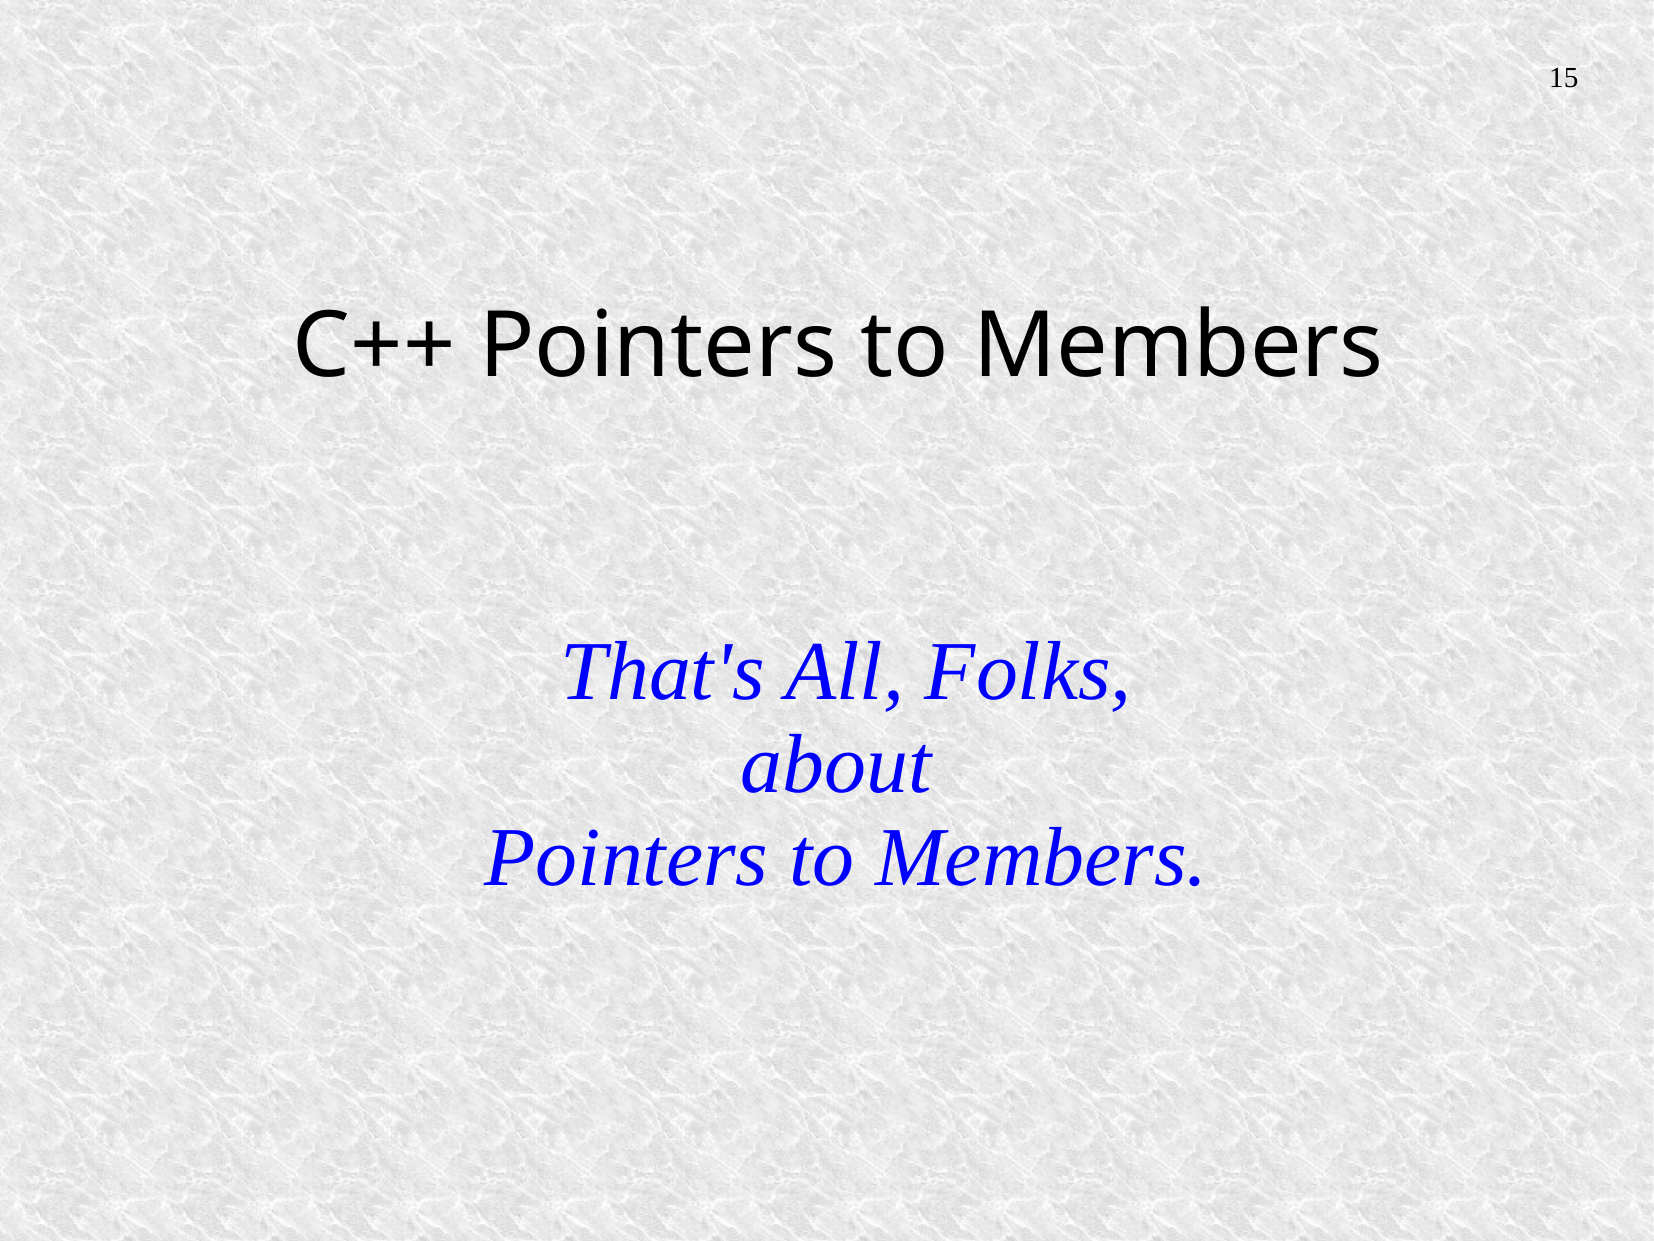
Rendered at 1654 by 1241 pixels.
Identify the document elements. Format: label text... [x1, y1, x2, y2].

picture [0, 0, 1654, 1241]
title C++ Pointers to Members [132, 183, 1545, 499]
text_box That's All, Folks, about Pointers to Members. [123, 548, 1536, 981]
